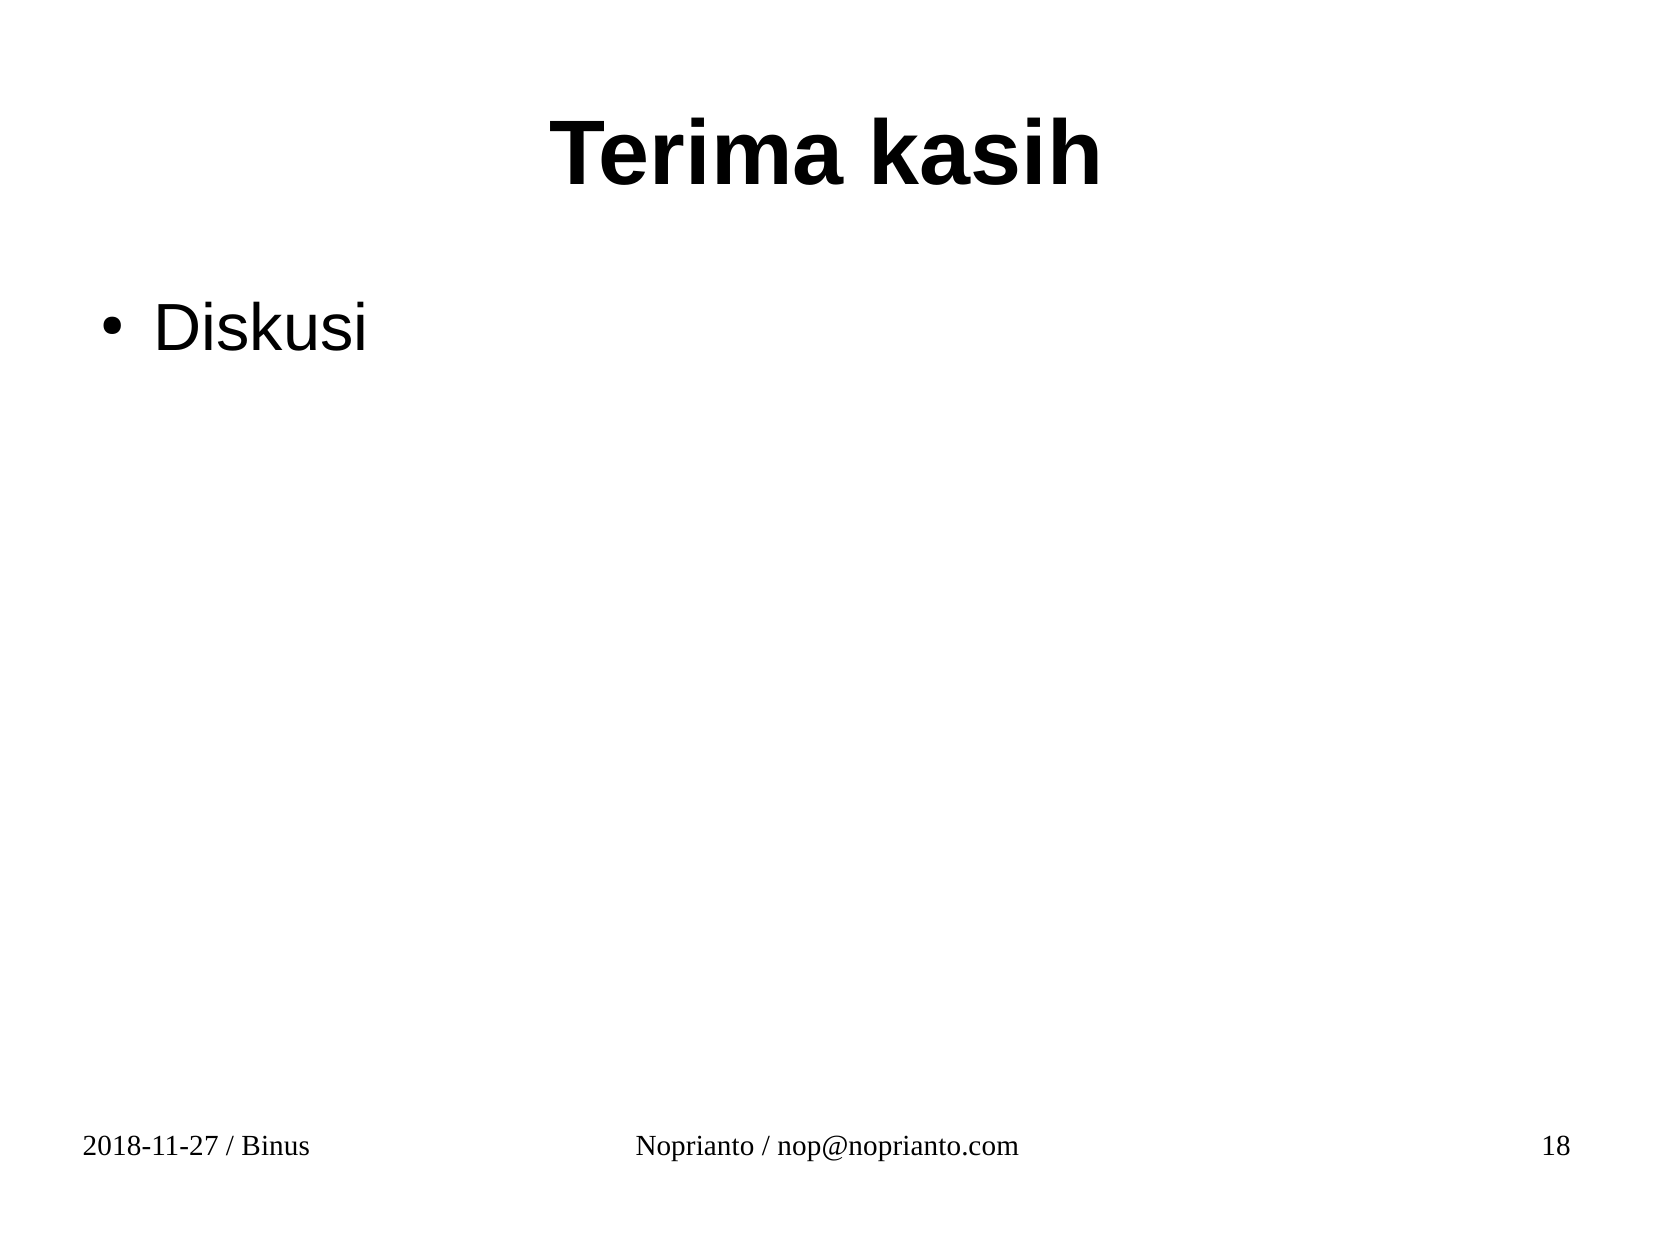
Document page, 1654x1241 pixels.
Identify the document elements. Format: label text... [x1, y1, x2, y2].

title Terima kasih [82, 49, 1571, 257]
list Diskusi [82, 290, 1571, 1010]
